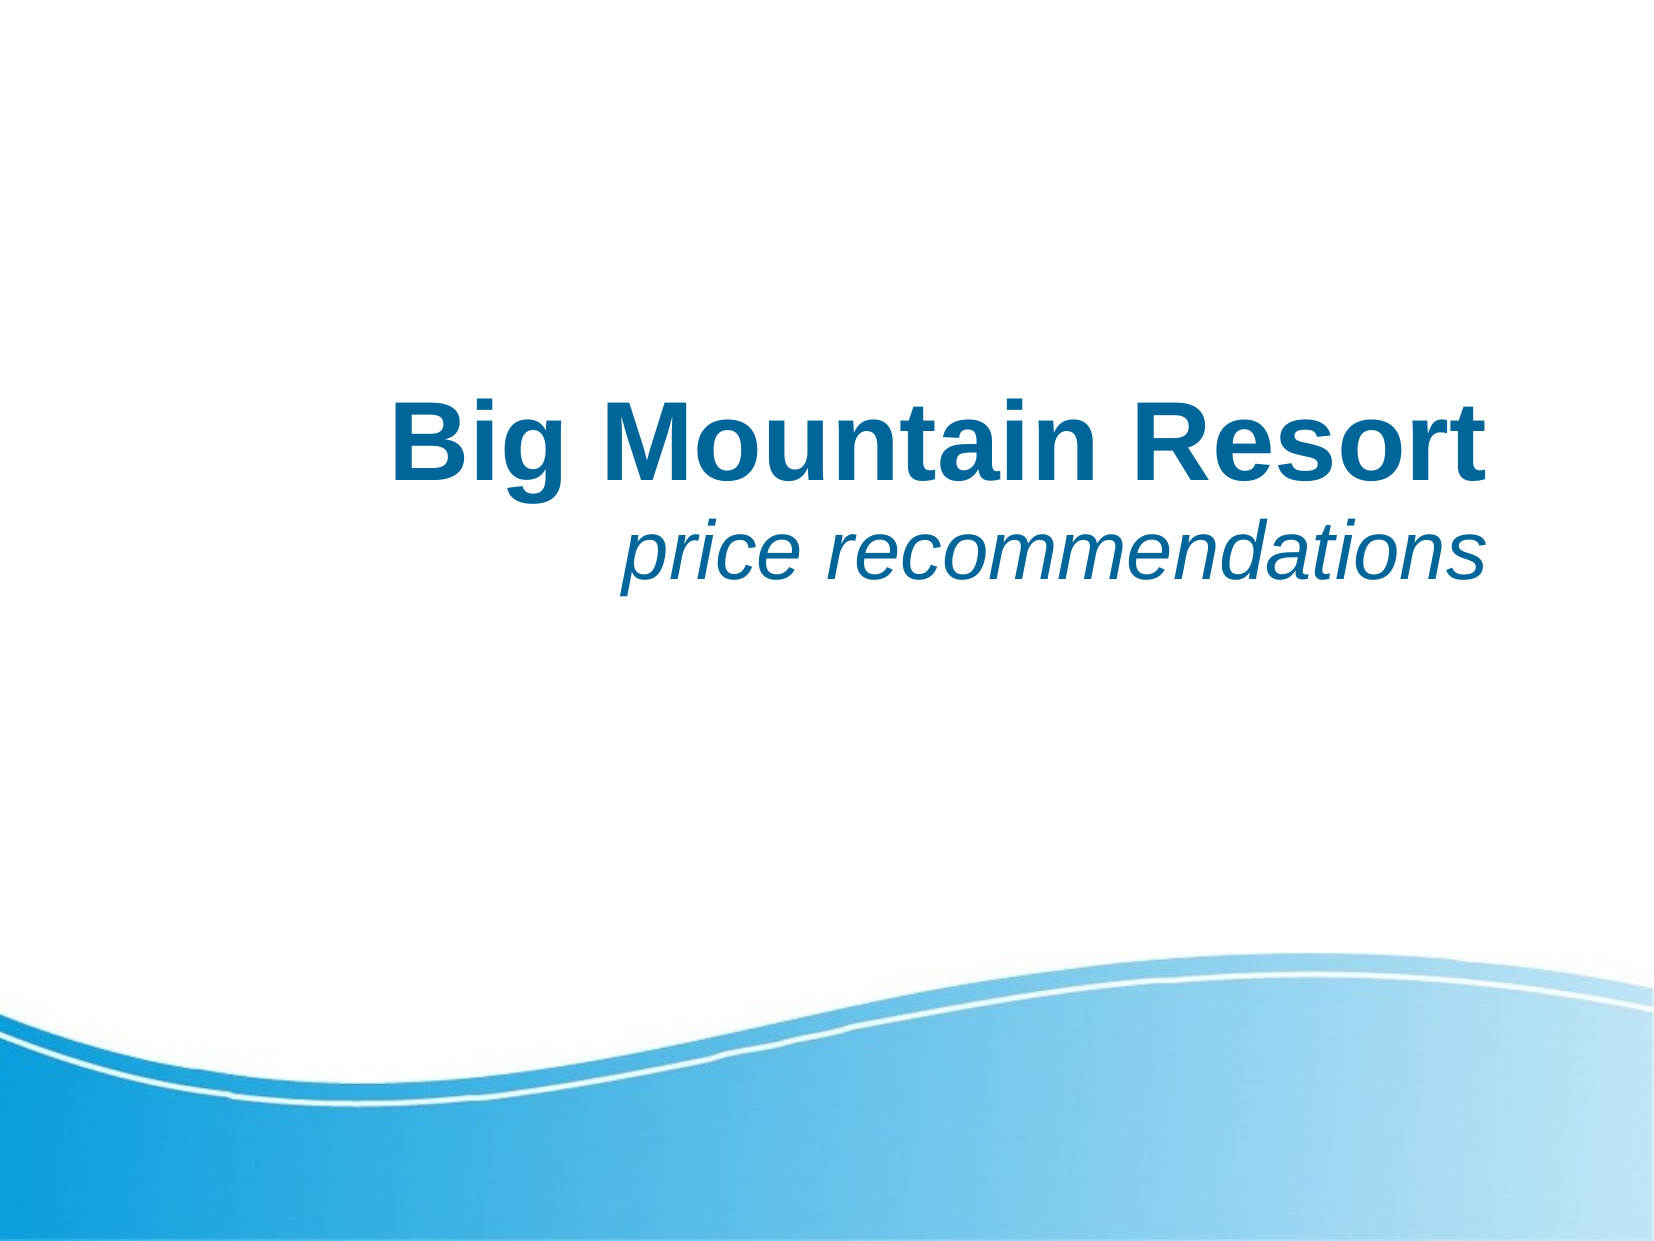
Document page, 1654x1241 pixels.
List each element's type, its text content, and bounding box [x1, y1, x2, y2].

title Big Mountain Resort price recommendations [0, 378, 1489, 597]
picture [0, 952, 1654, 1241]
